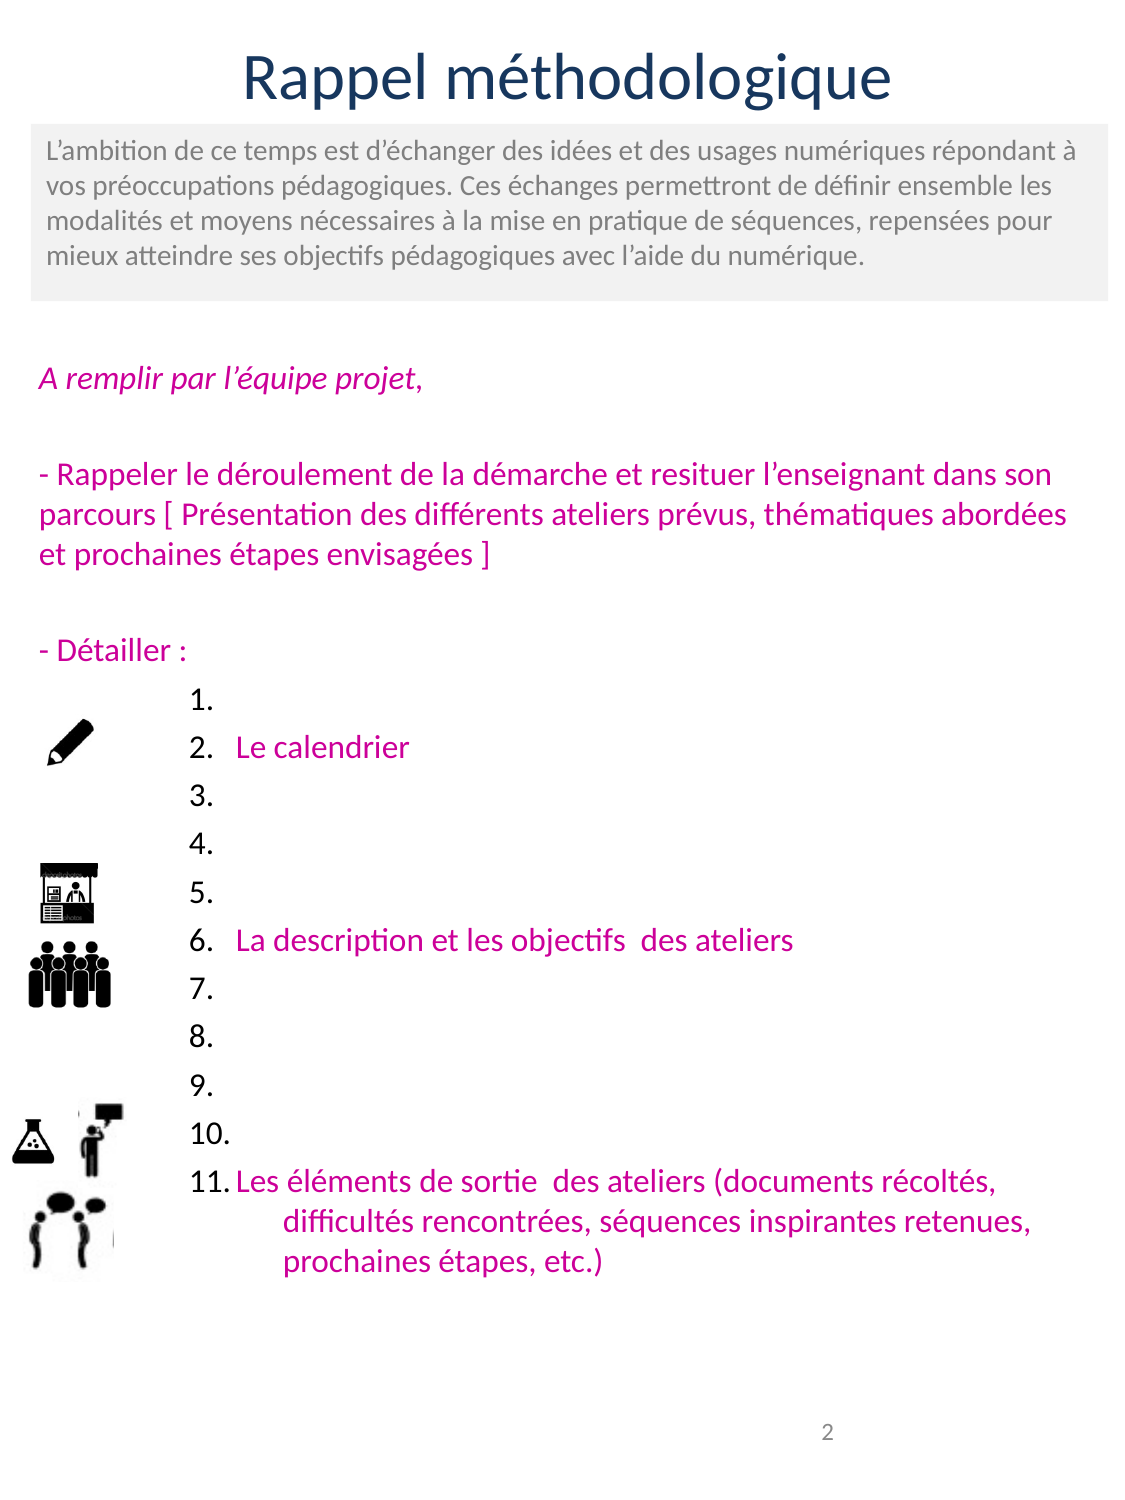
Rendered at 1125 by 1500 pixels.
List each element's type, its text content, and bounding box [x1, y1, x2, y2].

text_box L’ambition de ce temps est d’échanger des idées et des usages numériques répondant à vos préoccupations pédagogiques. Ces échanges permettront de définir ensemble les modalités et moyens nécessaires à la mise en pratique de séquences, repensées pour mieux atteindre ses objectifs pédagogiques avec l’aide du numérique. [30, 123, 1109, 302]
picture [22, 1097, 127, 1282]
title Rappel méthodologique [90, 22, 1047, 123]
subtitle A remplir par l’équipe projet, - Rappeler le déroulement de la démarche et resituer l’enseignant dans son parcours [ Présentation des différents ateliers prévus, thématiques abordées et prochaines étapes envisagées ] - Détailler : Le calendrier La description et les objectifs des ateliers Les éléments de sortie des ateliers (documents récoltés, difficultés rencontrées, séquences inspirantes retenues, prochaines étapes, etc.) [24, 300, 1102, 979]
text_box 2 [806, 1390, 1069, 1471]
picture [0, 1106, 67, 1176]
picture [19, 863, 119, 1022]
picture [42, 714, 98, 770]
